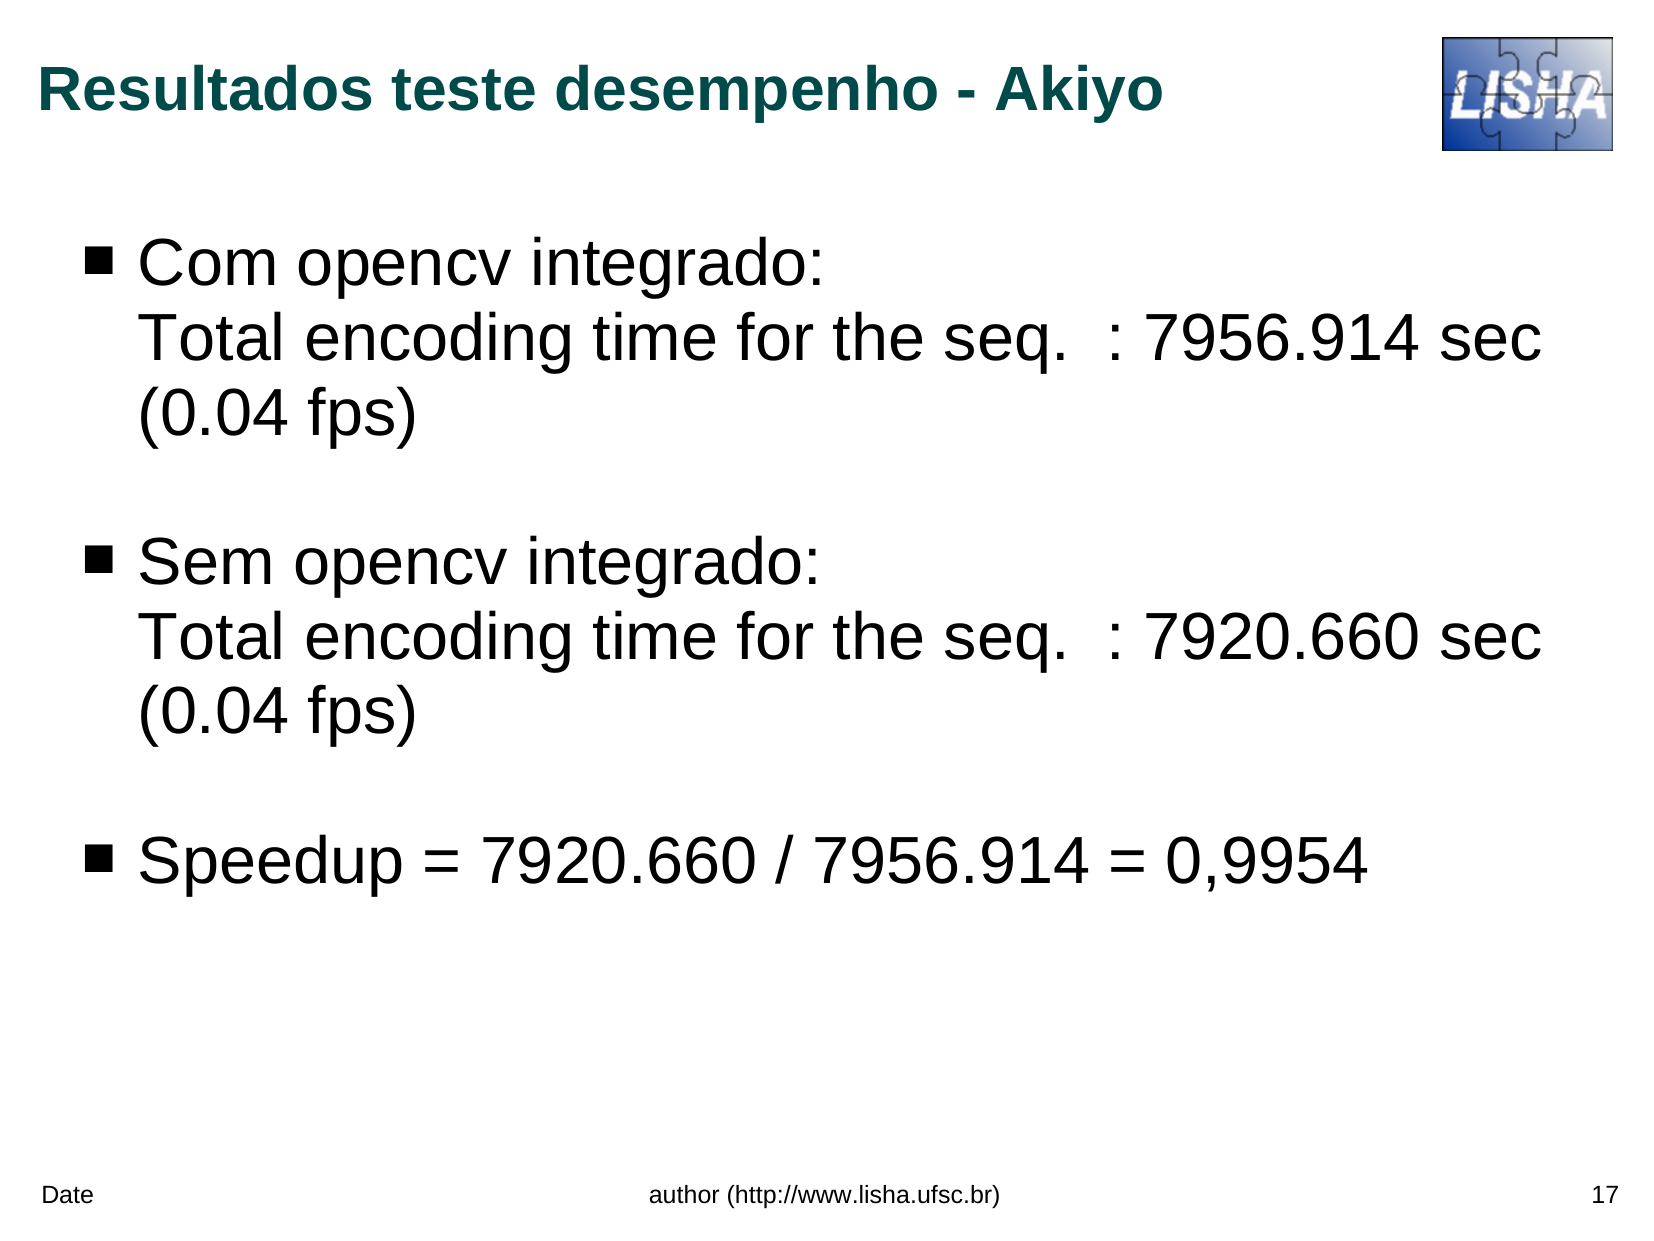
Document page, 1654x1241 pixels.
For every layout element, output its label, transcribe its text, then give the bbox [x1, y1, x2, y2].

list Com opencv integrado: Total encoding time for the seq. : 7956.914 sec (0.04 fps) Sem opencv integrado: Total encoding time for the seq. : 7920.660 sec (0.04 fps) Speedup = 7920.660 / 7956.914 = 0,9954 [37, 225, 1613, 1163]
picture [1442, 37, 1613, 151]
title Resultados teste desempenho - Akiyo [37, 37, 1426, 151]
